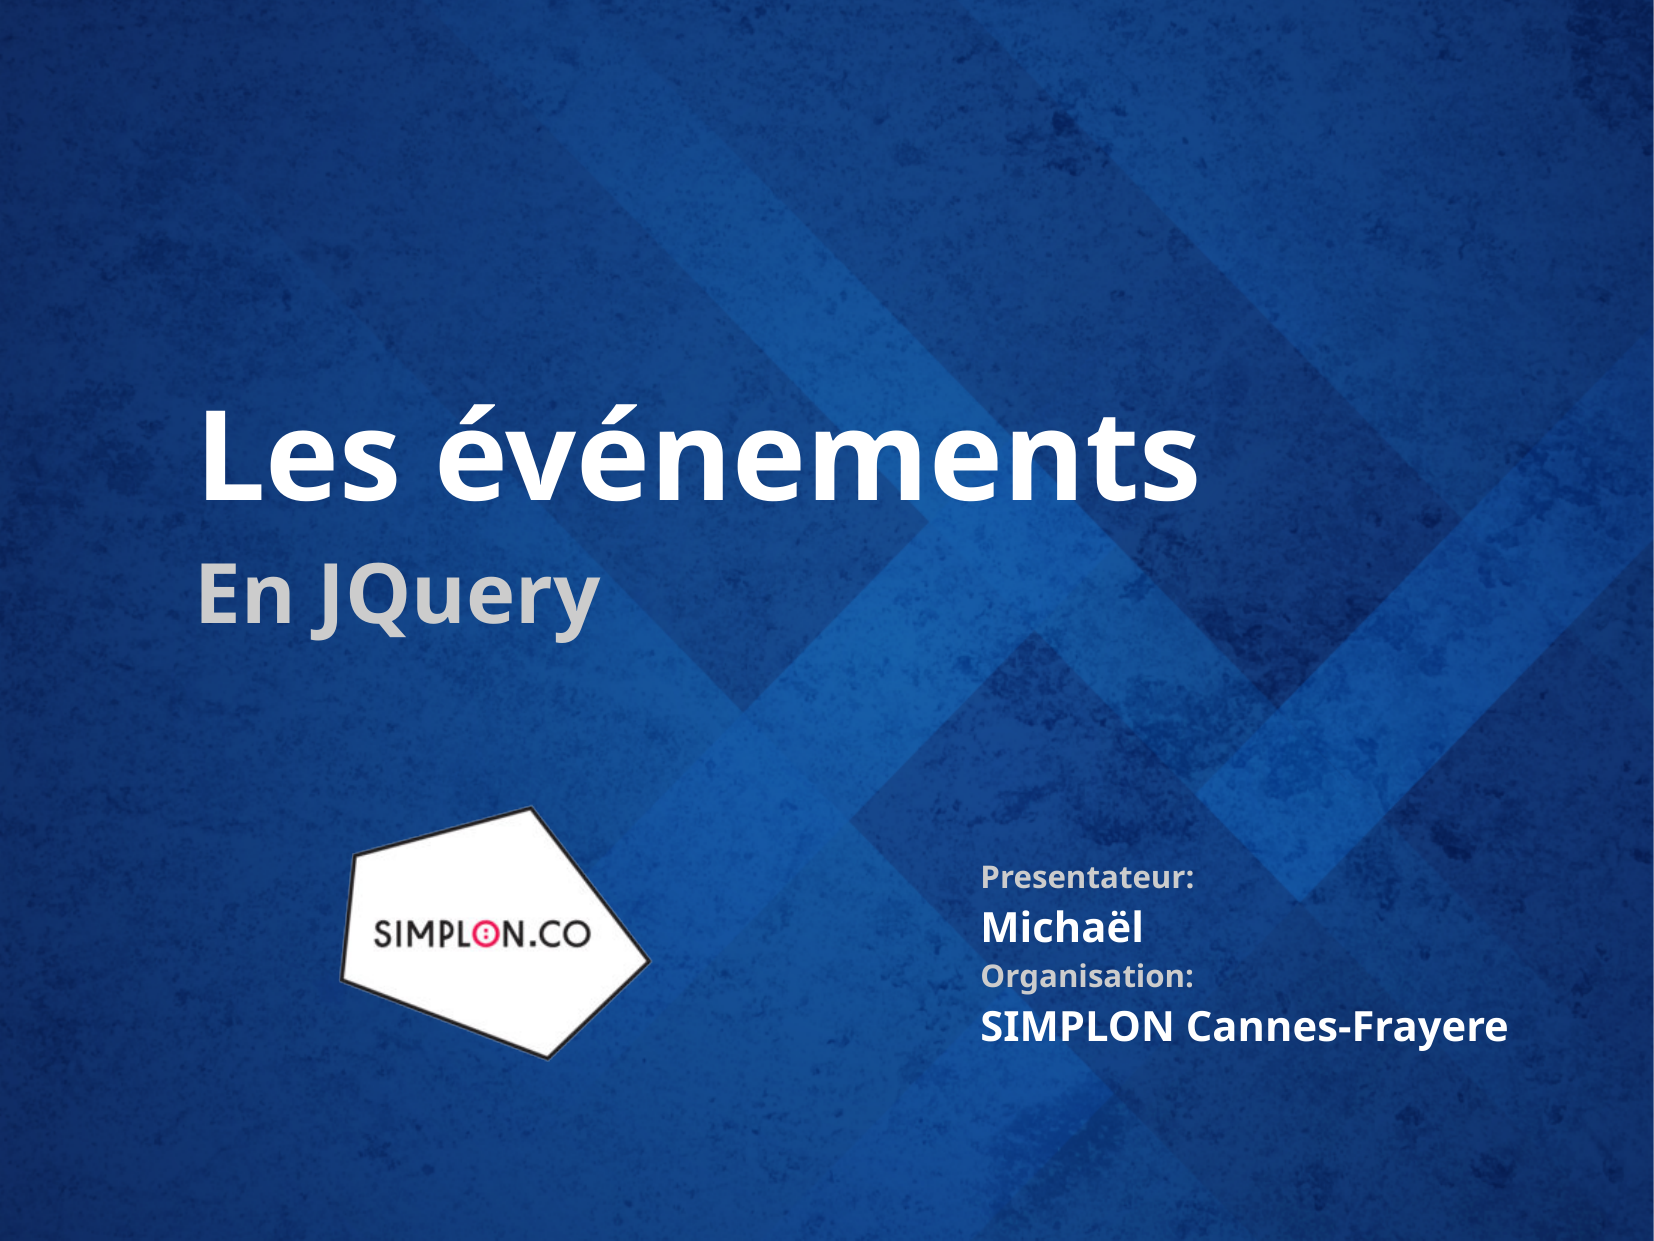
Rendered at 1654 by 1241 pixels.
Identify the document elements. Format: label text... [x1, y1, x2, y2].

picture [0, 0, 1654, 1241]
text_box Presentateur: Michaël Organisation: SIMPLON Cannes-Frayere [980, 751, 1642, 1158]
title Les événements [194, 348, 1388, 556]
subtitle En JQuery [194, 520, 1341, 662]
